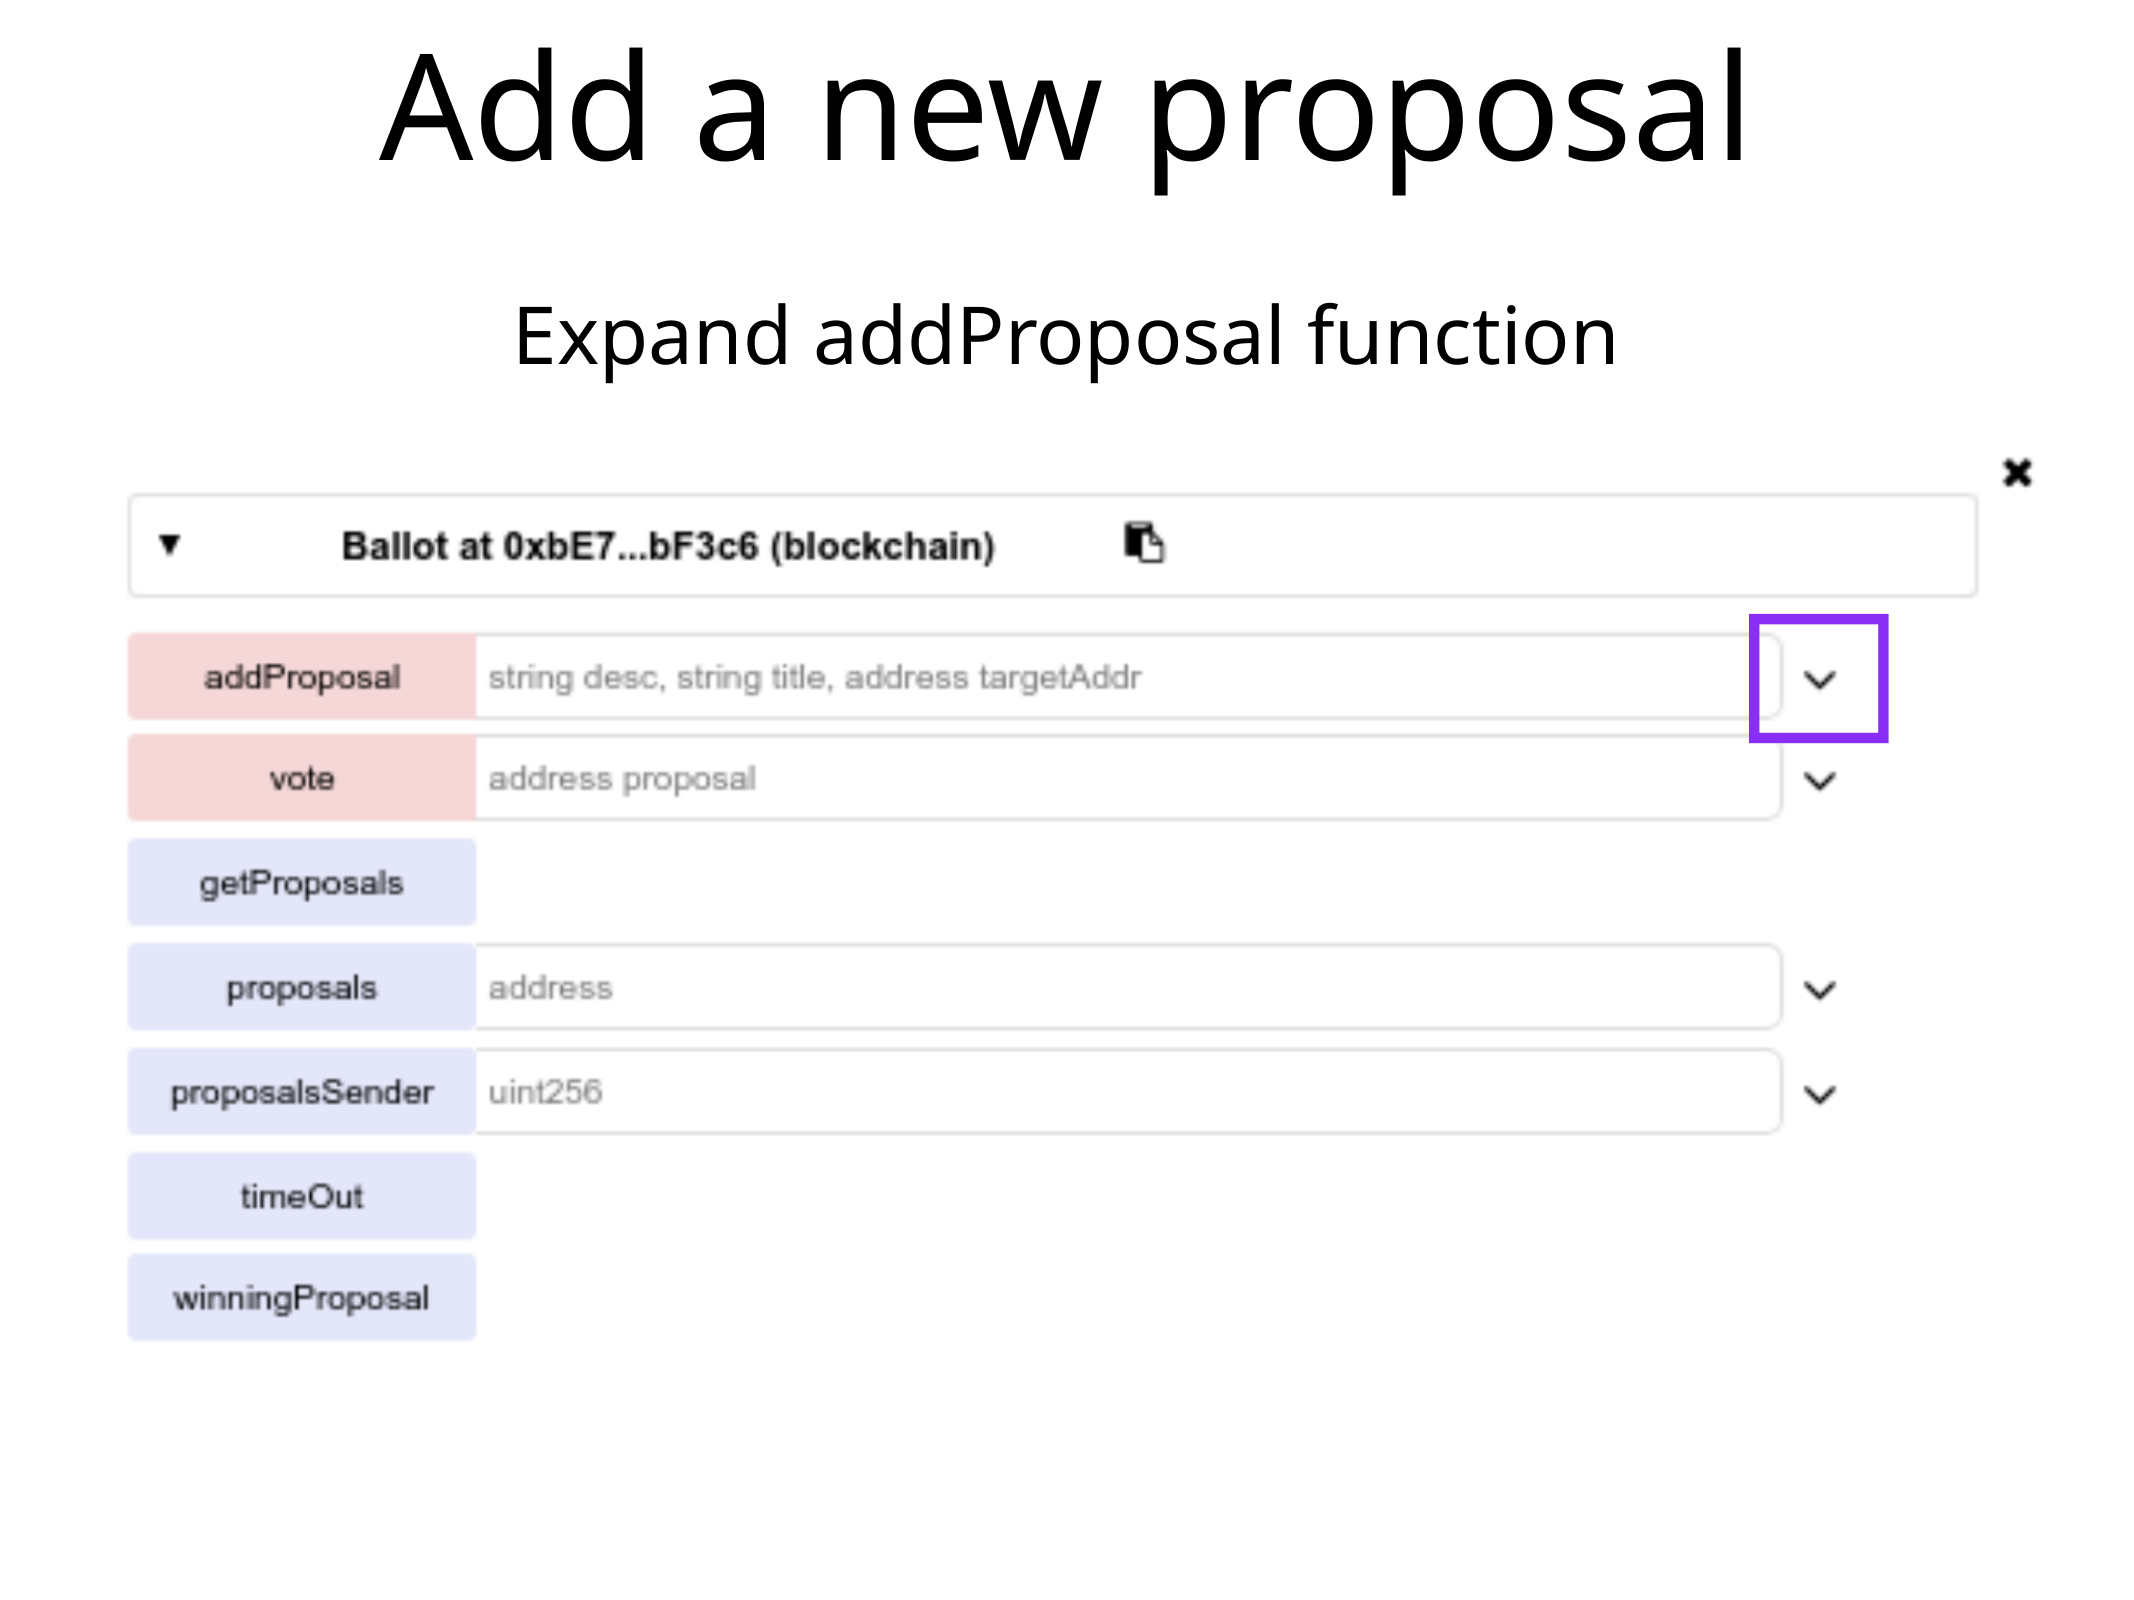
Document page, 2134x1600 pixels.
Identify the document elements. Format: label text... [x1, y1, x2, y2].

title Add a new proposal [69, 5, 2064, 547]
subtitle Expand addProposal function ( when dependencies.js is the active file ) [112, 277, 2021, 420]
picture [86, 420, 2047, 1375]
